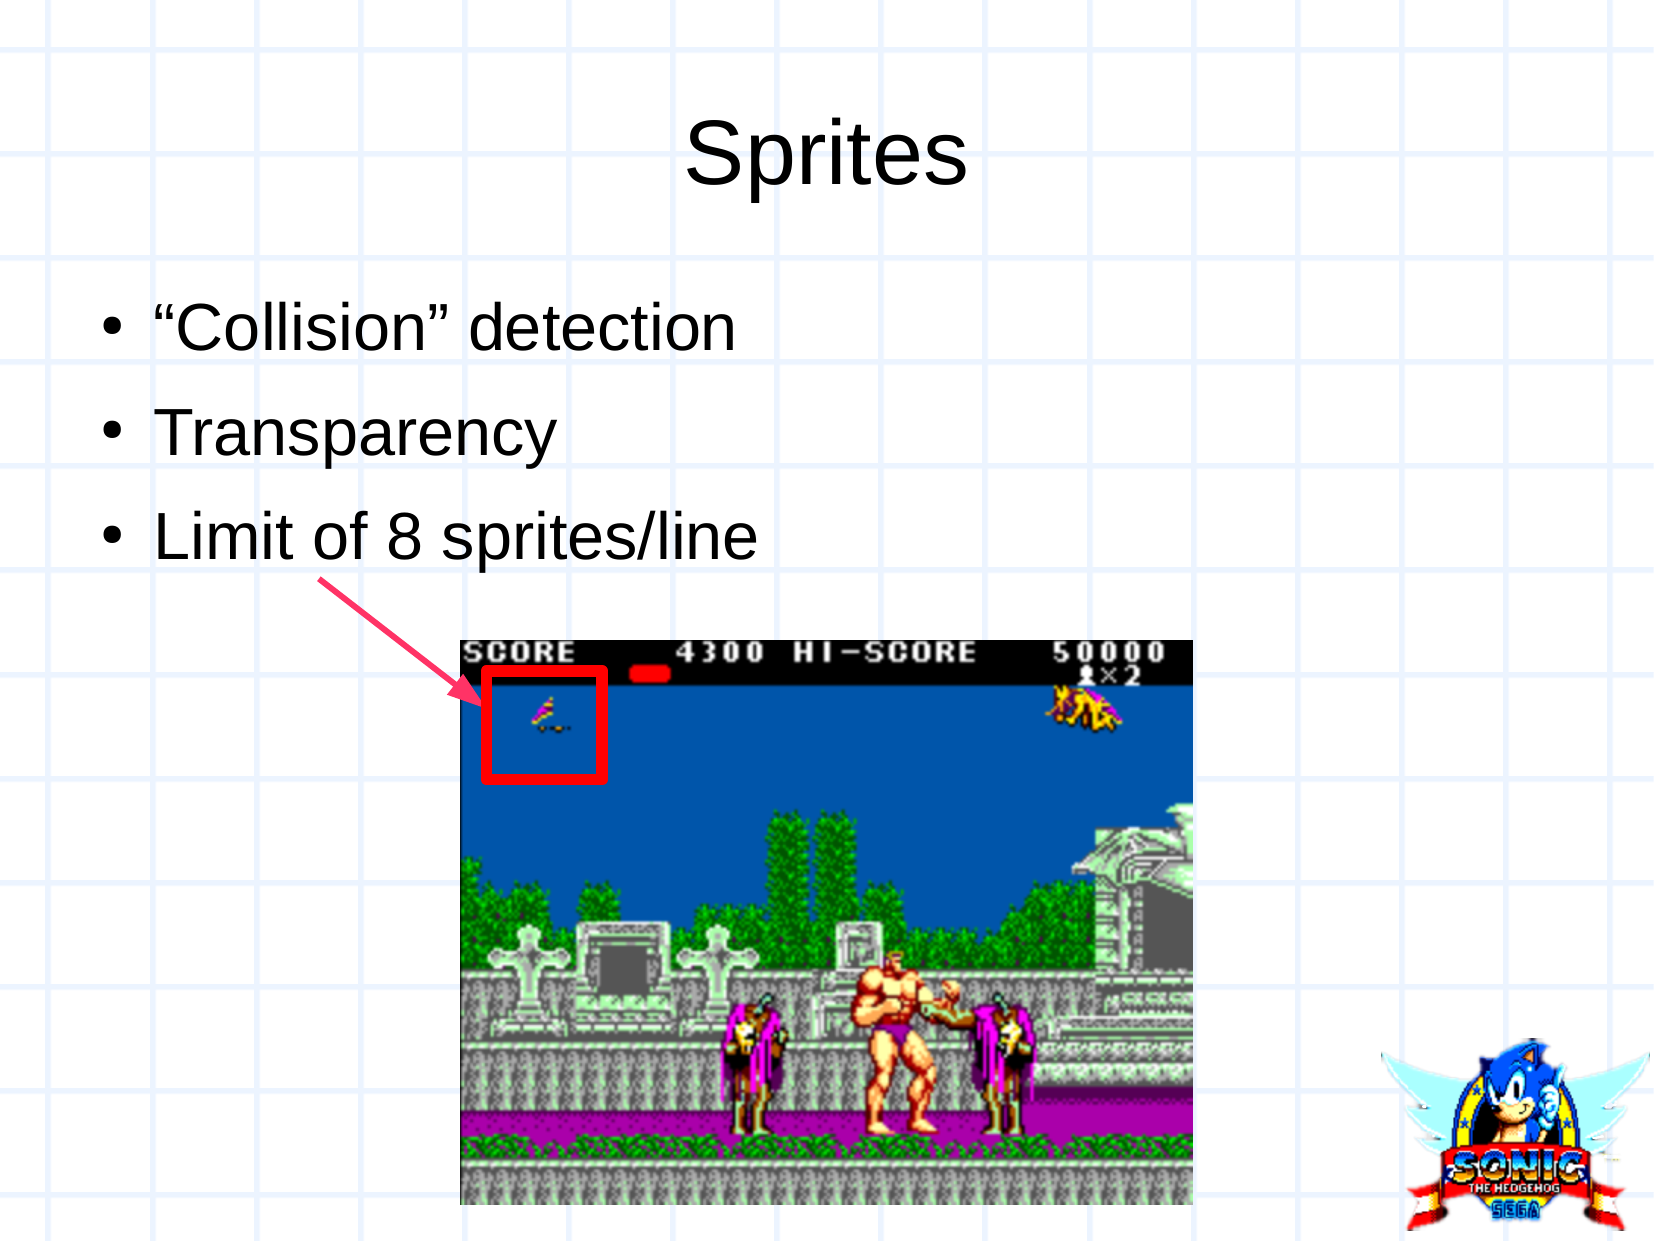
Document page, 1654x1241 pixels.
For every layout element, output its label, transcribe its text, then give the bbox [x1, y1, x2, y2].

title Sprites [82, 49, 1571, 257]
list “Collision” detection Transparency Limit of 8 sprites/line [82, 290, 1548, 626]
picture [0, 0, 1654, 1241]
